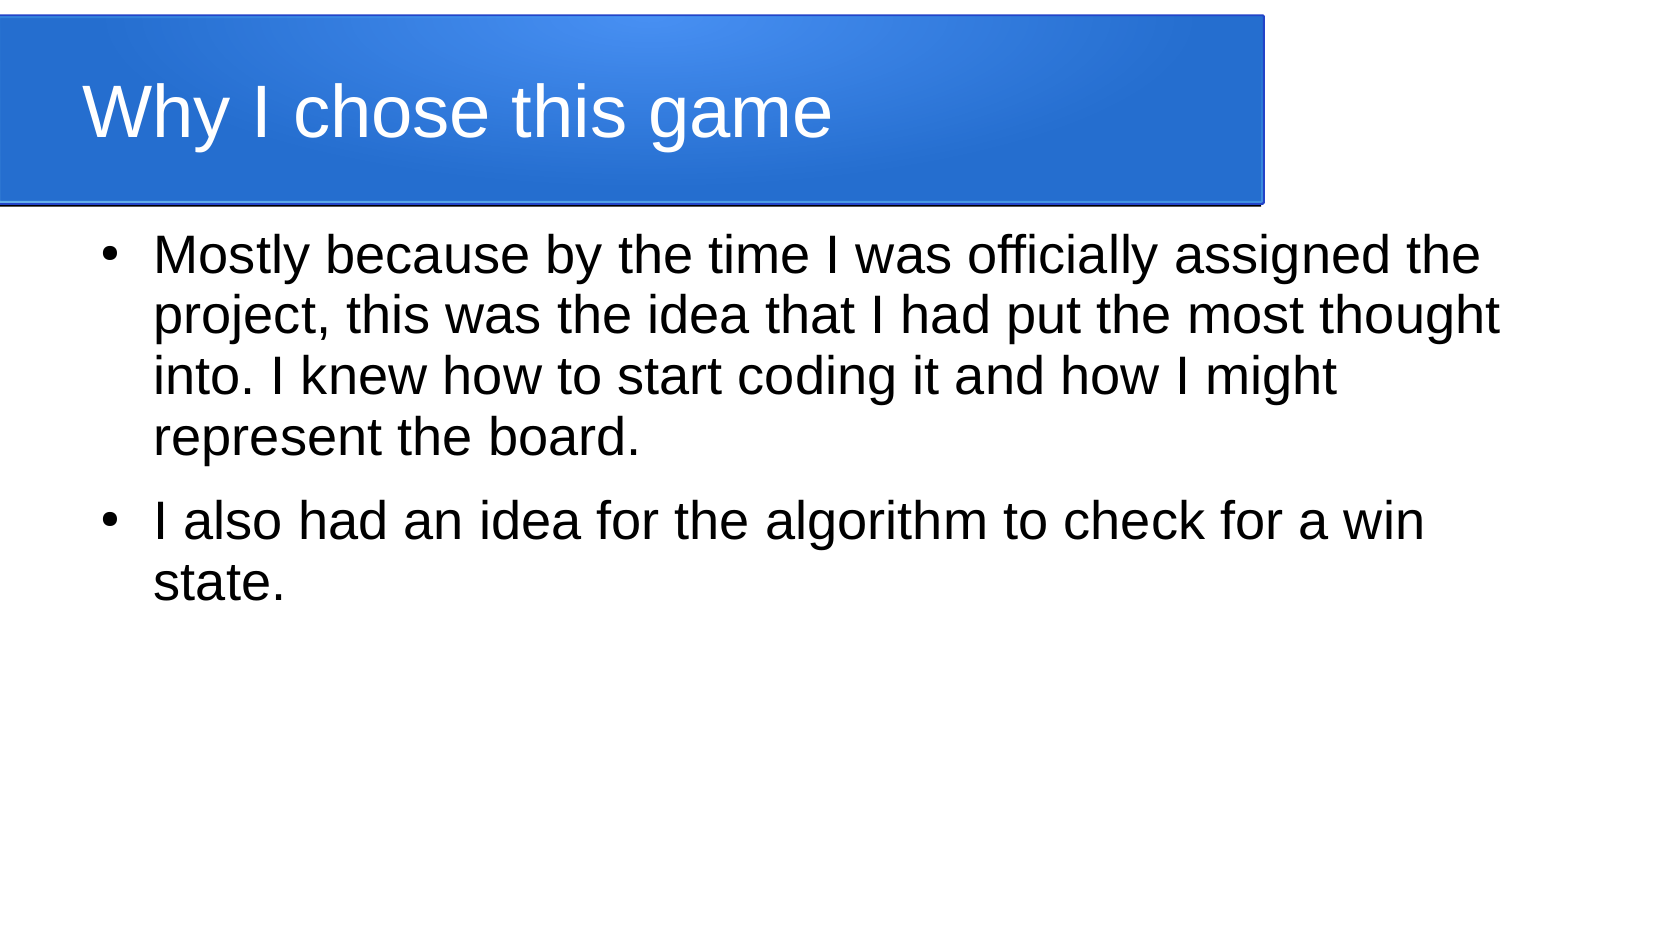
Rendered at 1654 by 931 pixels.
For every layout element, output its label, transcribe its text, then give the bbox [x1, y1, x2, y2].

list Mostly because by the time I was officially assigned the project, this was the idea that I had put the most thought into. I knew how to start coding it and how I might represent the board. I also had an idea for the algorithm to check for a win state. [82, 224, 1571, 764]
title Why I chose this game [82, 35, 1235, 189]
